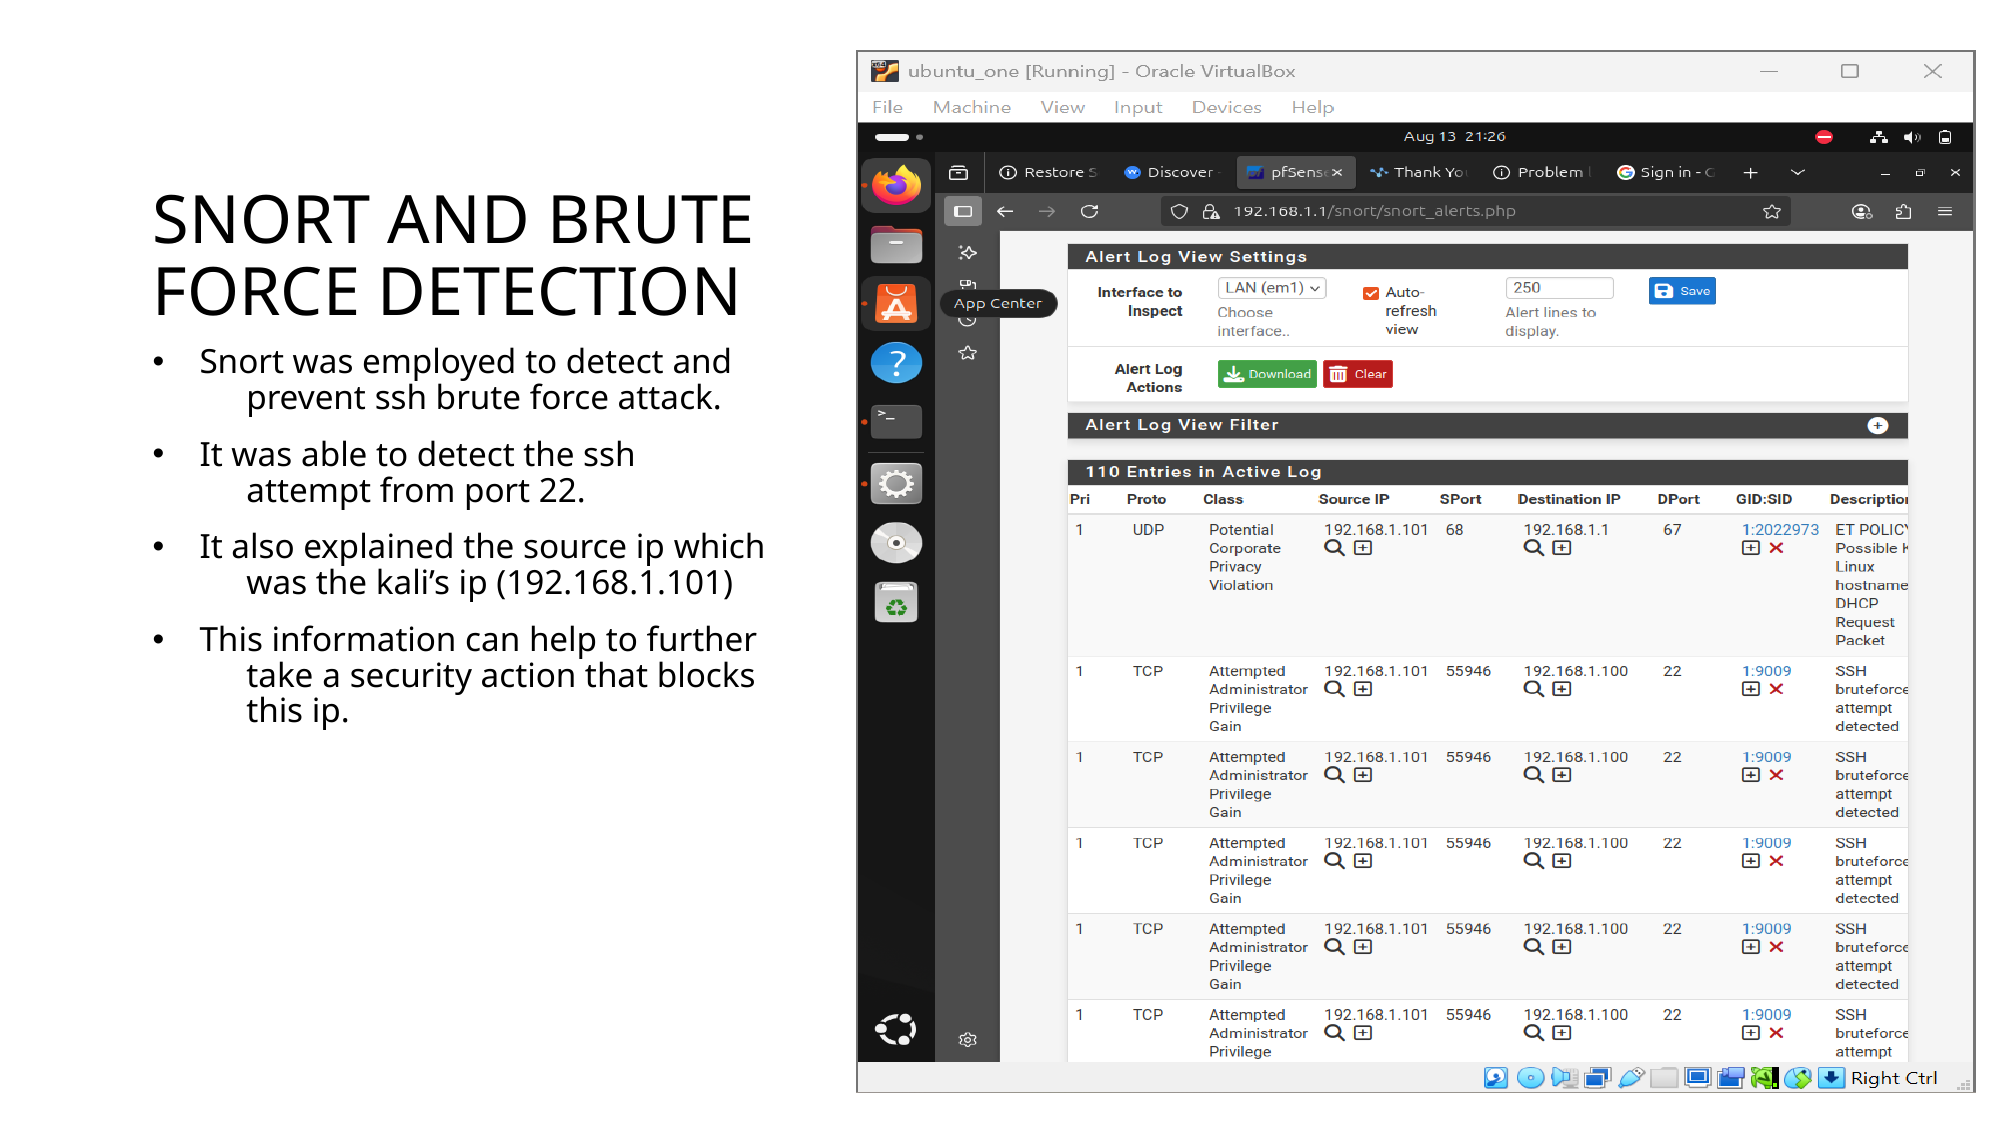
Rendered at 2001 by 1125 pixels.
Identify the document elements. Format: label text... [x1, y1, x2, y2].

picture [856, 50, 1976, 1093]
list Snort was employed to detect and prevent ssh brute force attack. It was able to detect the ssh attempt from port 22. It also explained the source ip which was the kali’s ip (192.168.1.101) This information can help to further take a security action that blocks this ip. [137, 337, 783, 963]
title SNORT AND BRUTE FORCE DETECTION [137, 75, 783, 337]
